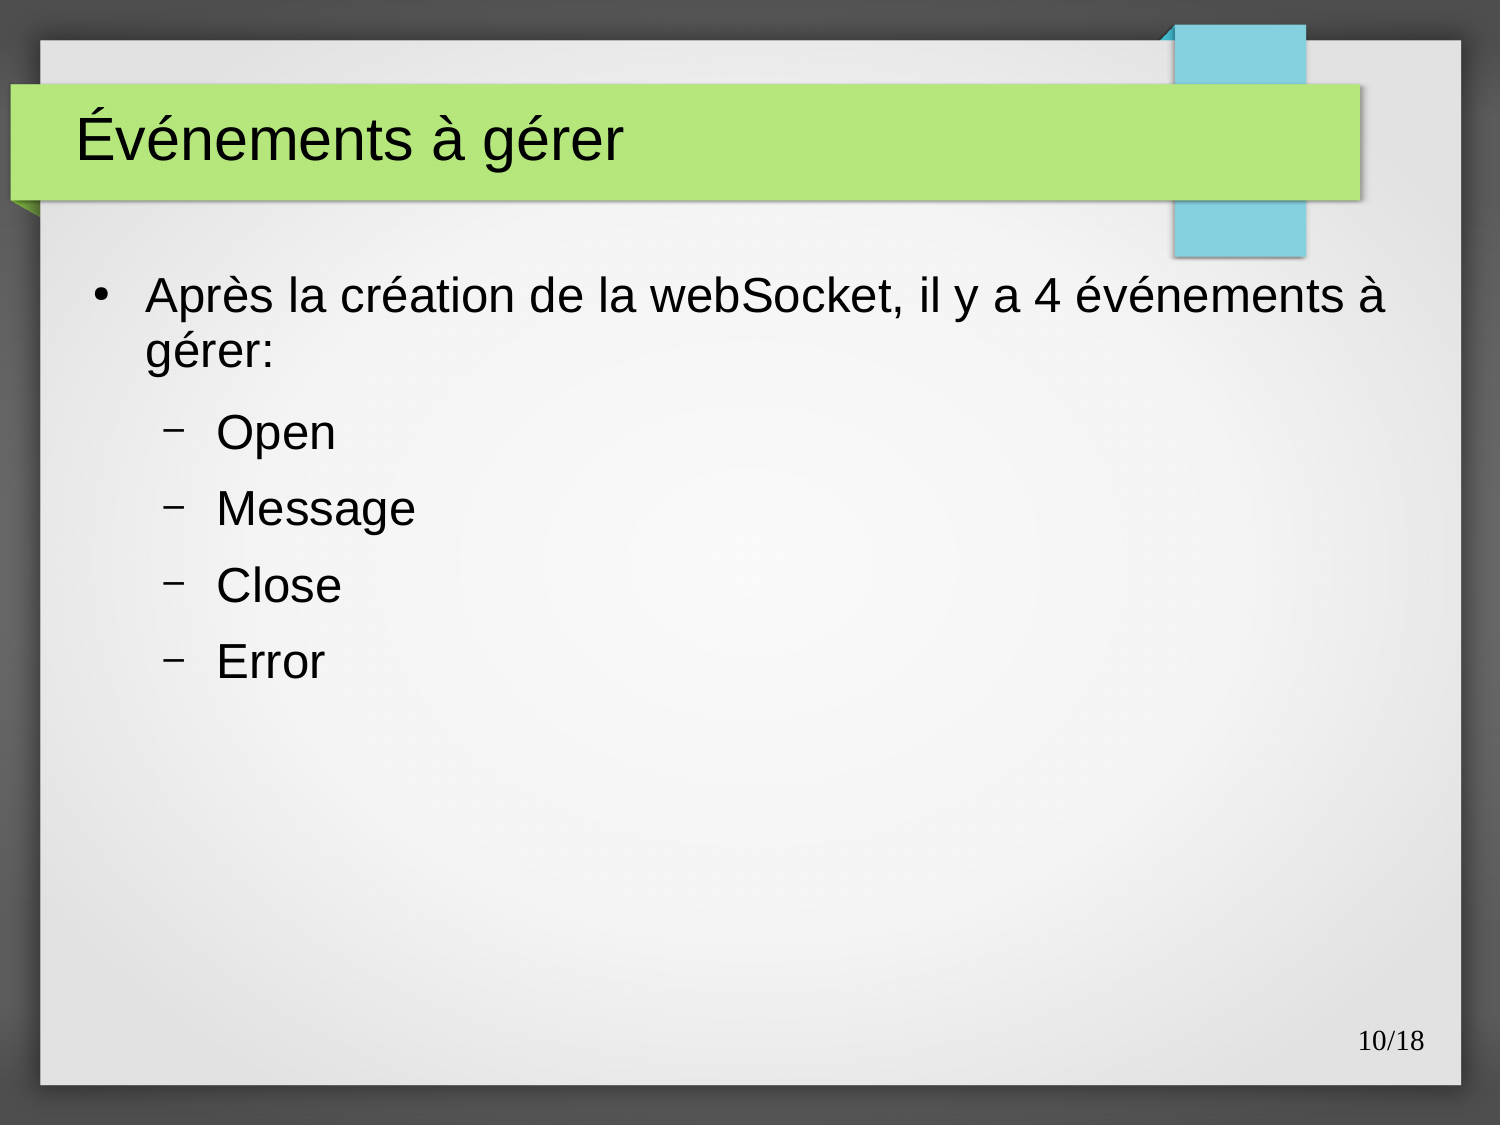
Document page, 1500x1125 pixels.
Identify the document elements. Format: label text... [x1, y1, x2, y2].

picture [0, 0, 1500, 1125]
title Événements à gérer [75, 85, 1147, 193]
list Après la création de la webSocket, il y a 4 événements à gérer: Open Message Close Error [75, 267, 1426, 921]
